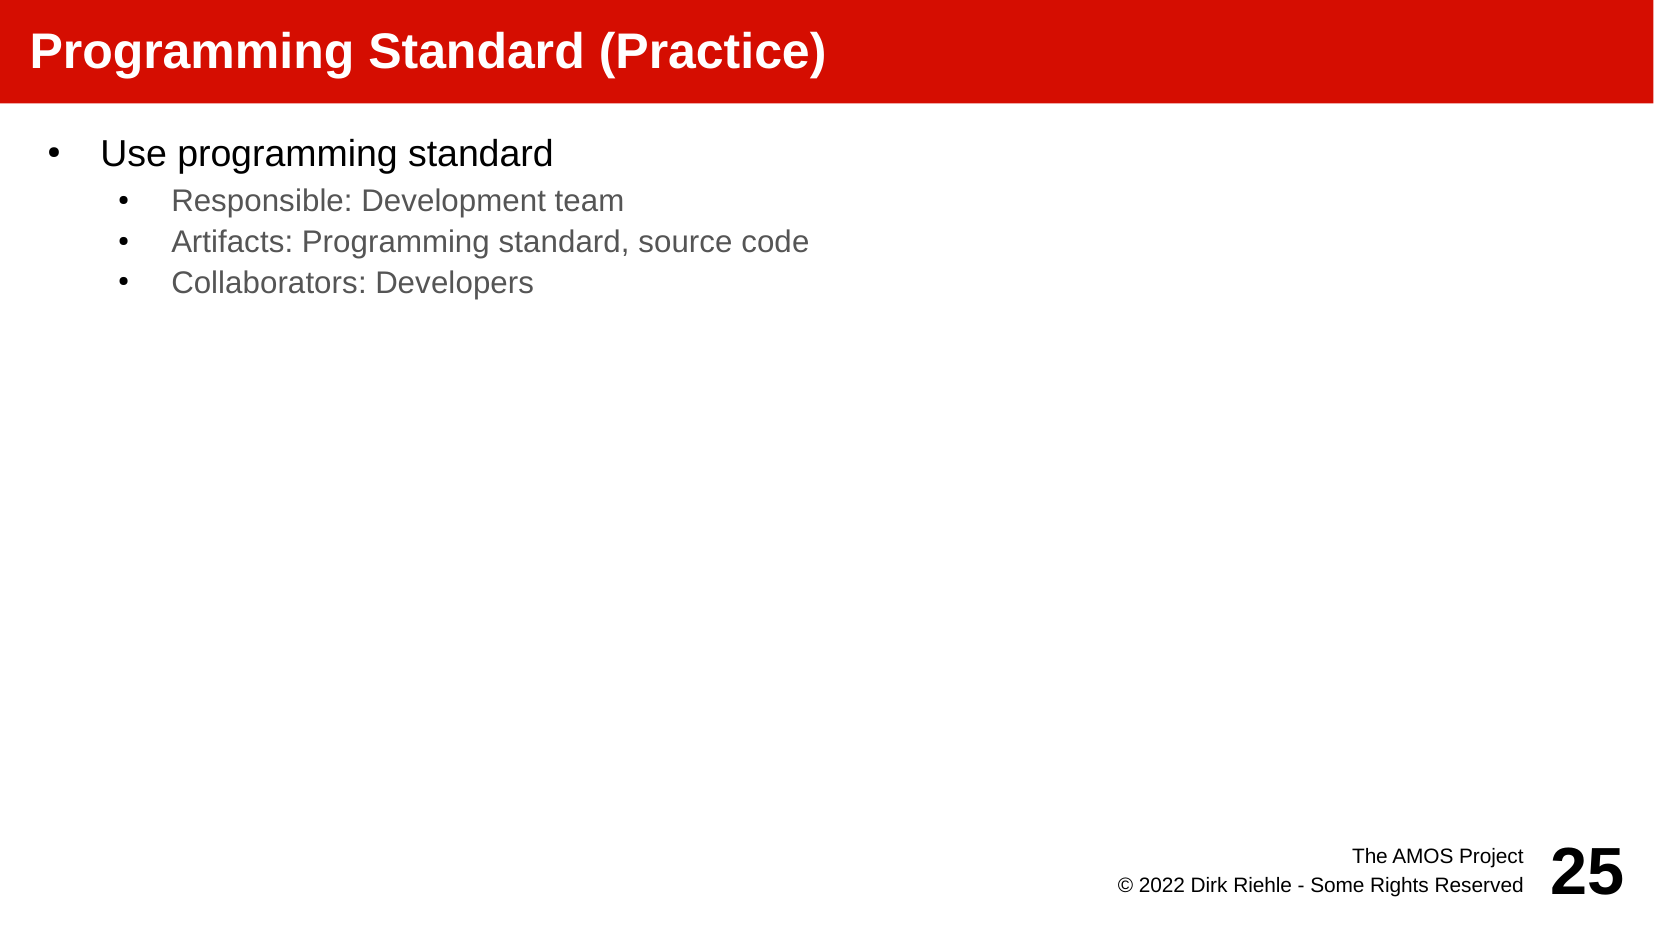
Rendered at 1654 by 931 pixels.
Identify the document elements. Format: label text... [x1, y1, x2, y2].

list Use programming standard Responsible: Development team Artifacts: Programming standard, source code Collaborators: Developers [29, 132, 1625, 813]
title Programming Standard (Practice) [0, 0, 1654, 104]
